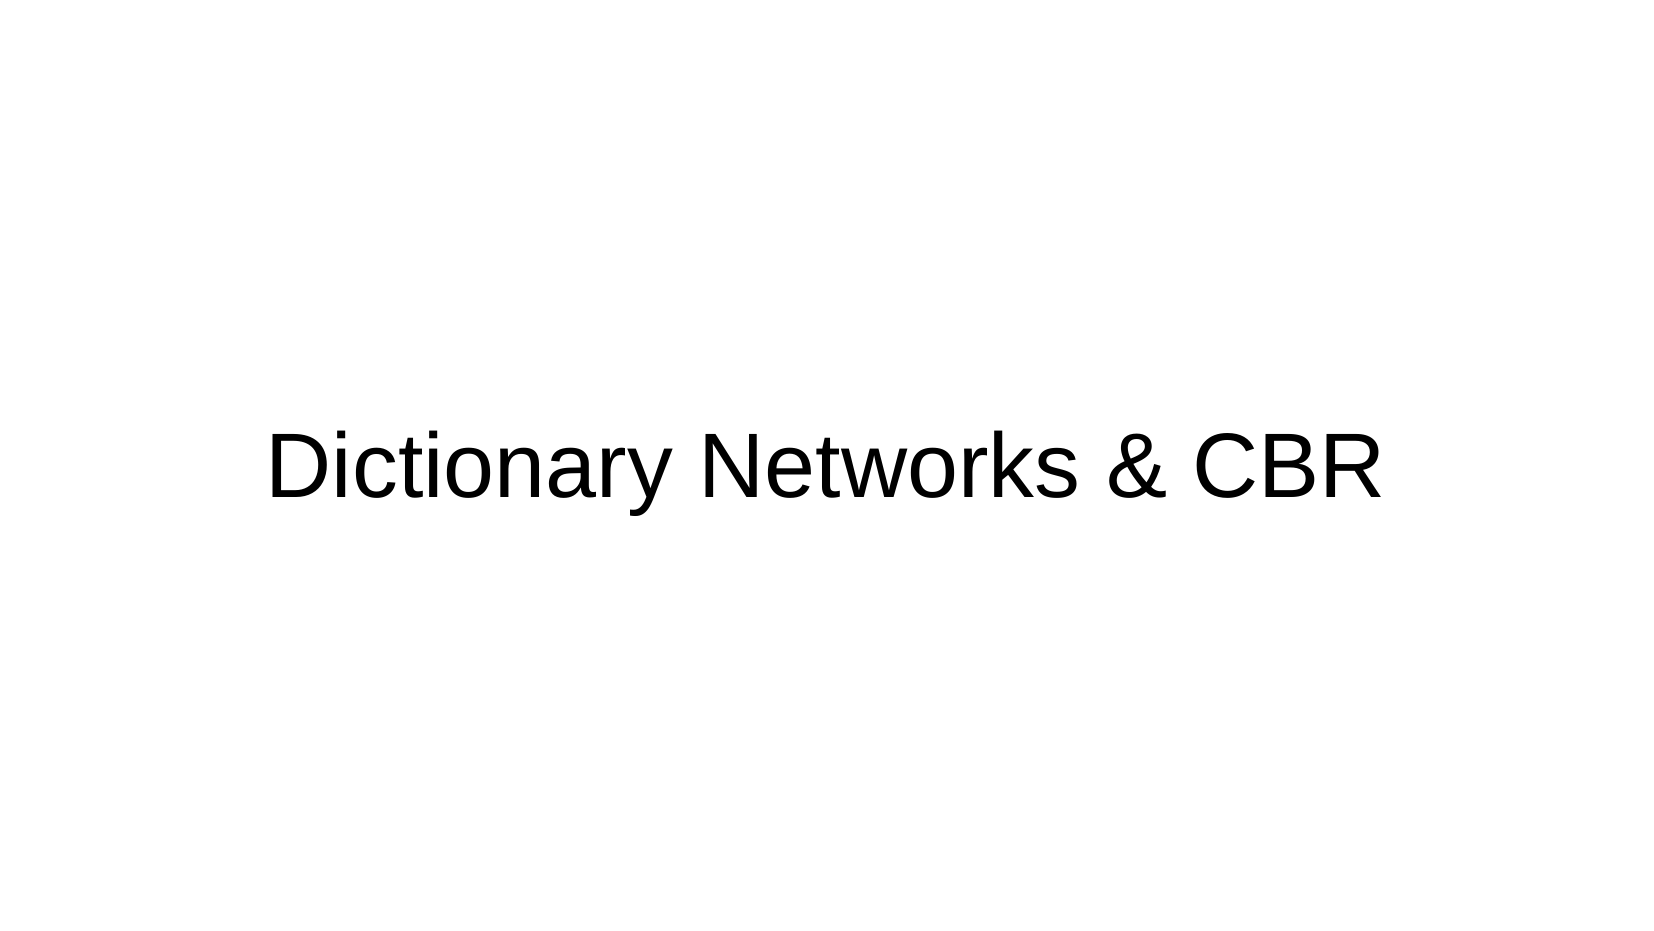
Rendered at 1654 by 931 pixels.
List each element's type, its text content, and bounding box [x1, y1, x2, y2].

title Dictionary Networks & CBR [82, 388, 1571, 544]
